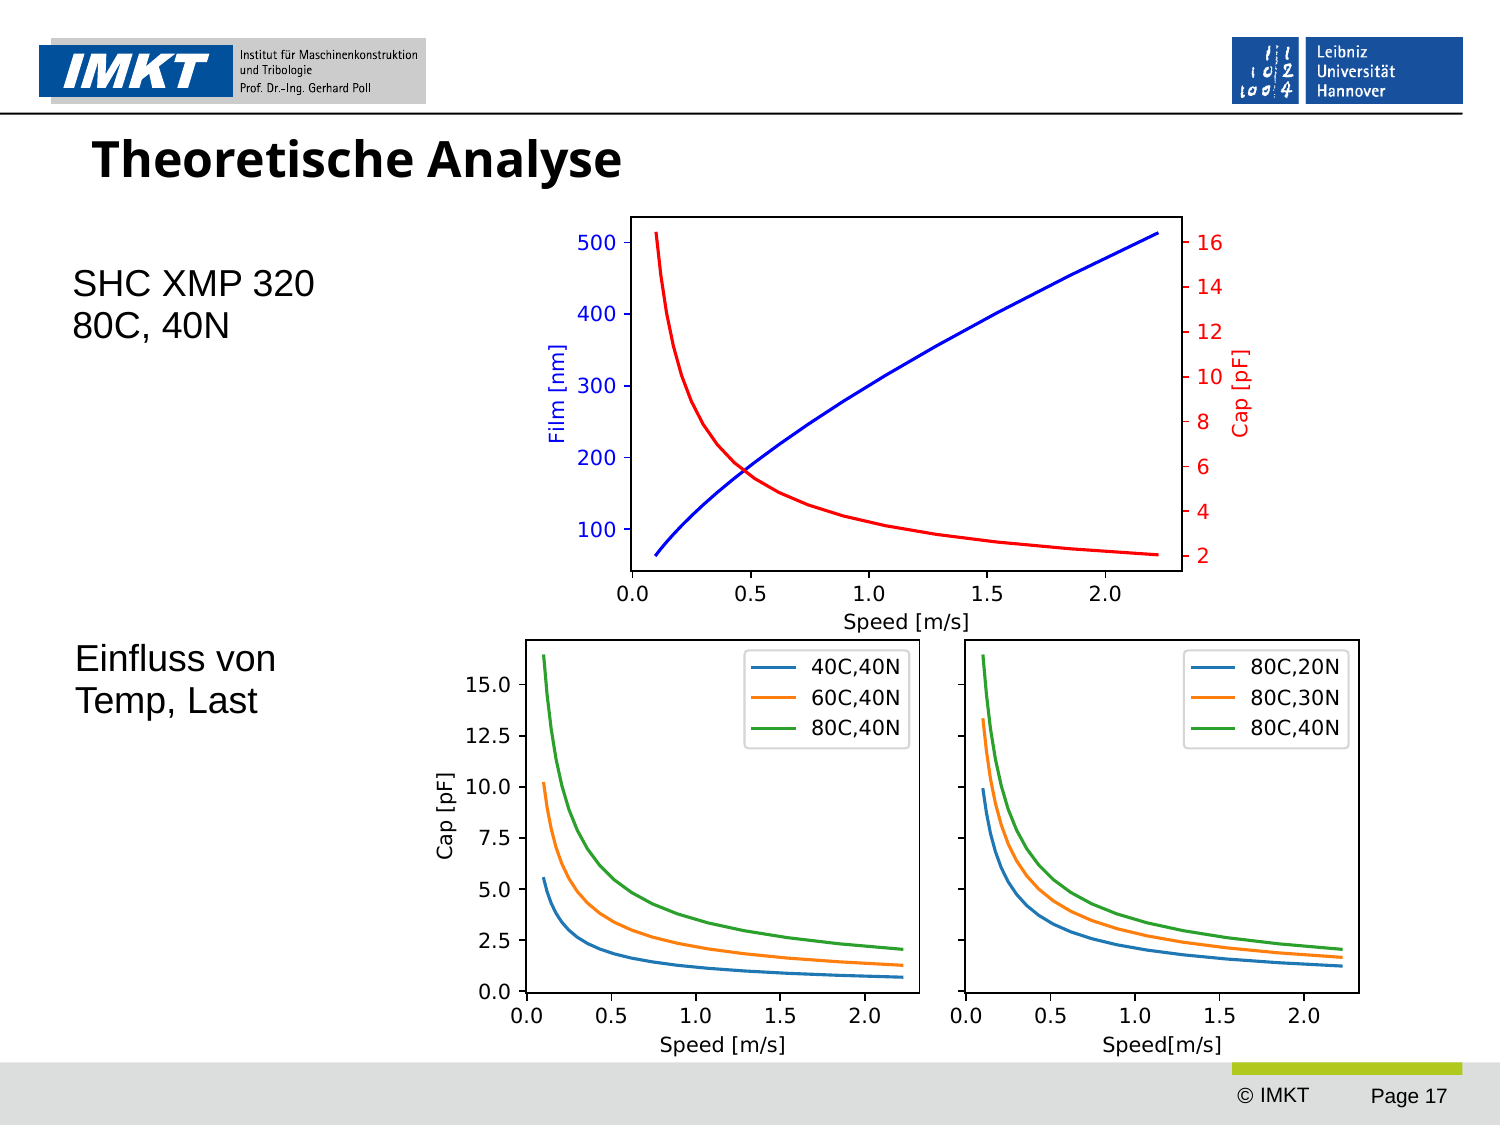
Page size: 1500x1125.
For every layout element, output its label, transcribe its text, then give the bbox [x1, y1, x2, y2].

title Theoretische Analyse [76, 120, 1427, 193]
picture [1232, 37, 1463, 104]
picture [436, 210, 1367, 1057]
text_box Einfluss von Temp, Last [60, 630, 333, 729]
text_box SHC XMP 320 80C, 40N [57, 254, 331, 354]
